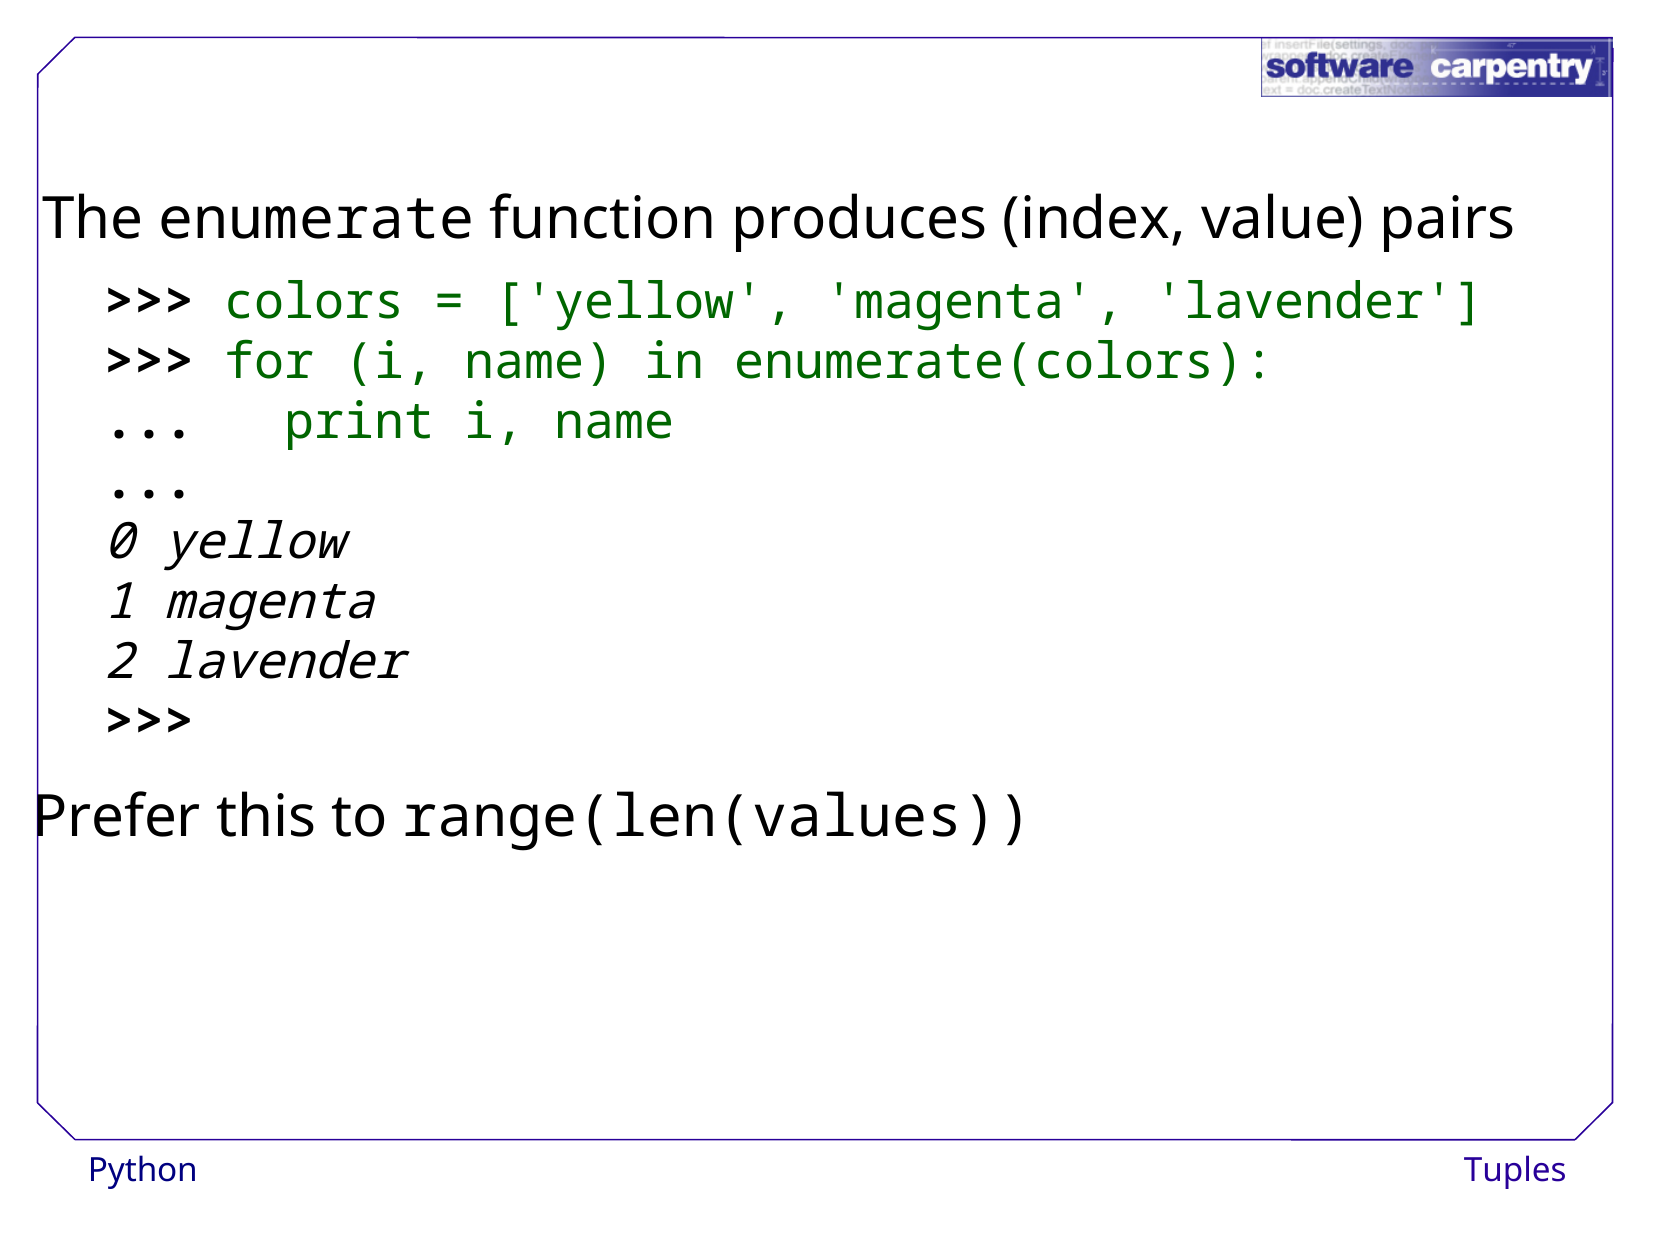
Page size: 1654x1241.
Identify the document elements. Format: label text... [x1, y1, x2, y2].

text_box >>> colors = ['yellow', 'magenta', 'lavender'] >>> for (i, name) in enumerate(colors): ... print i, name ... 0 yellow 1 magenta 2 lavender >>> [89, 260, 1319, 828]
text_box Prefer this to range(len(values)) [17, 735, 1198, 857]
text_box The enumerate function produces (index, value) pairs [27, 138, 1654, 259]
picture [1261, 39, 1613, 97]
